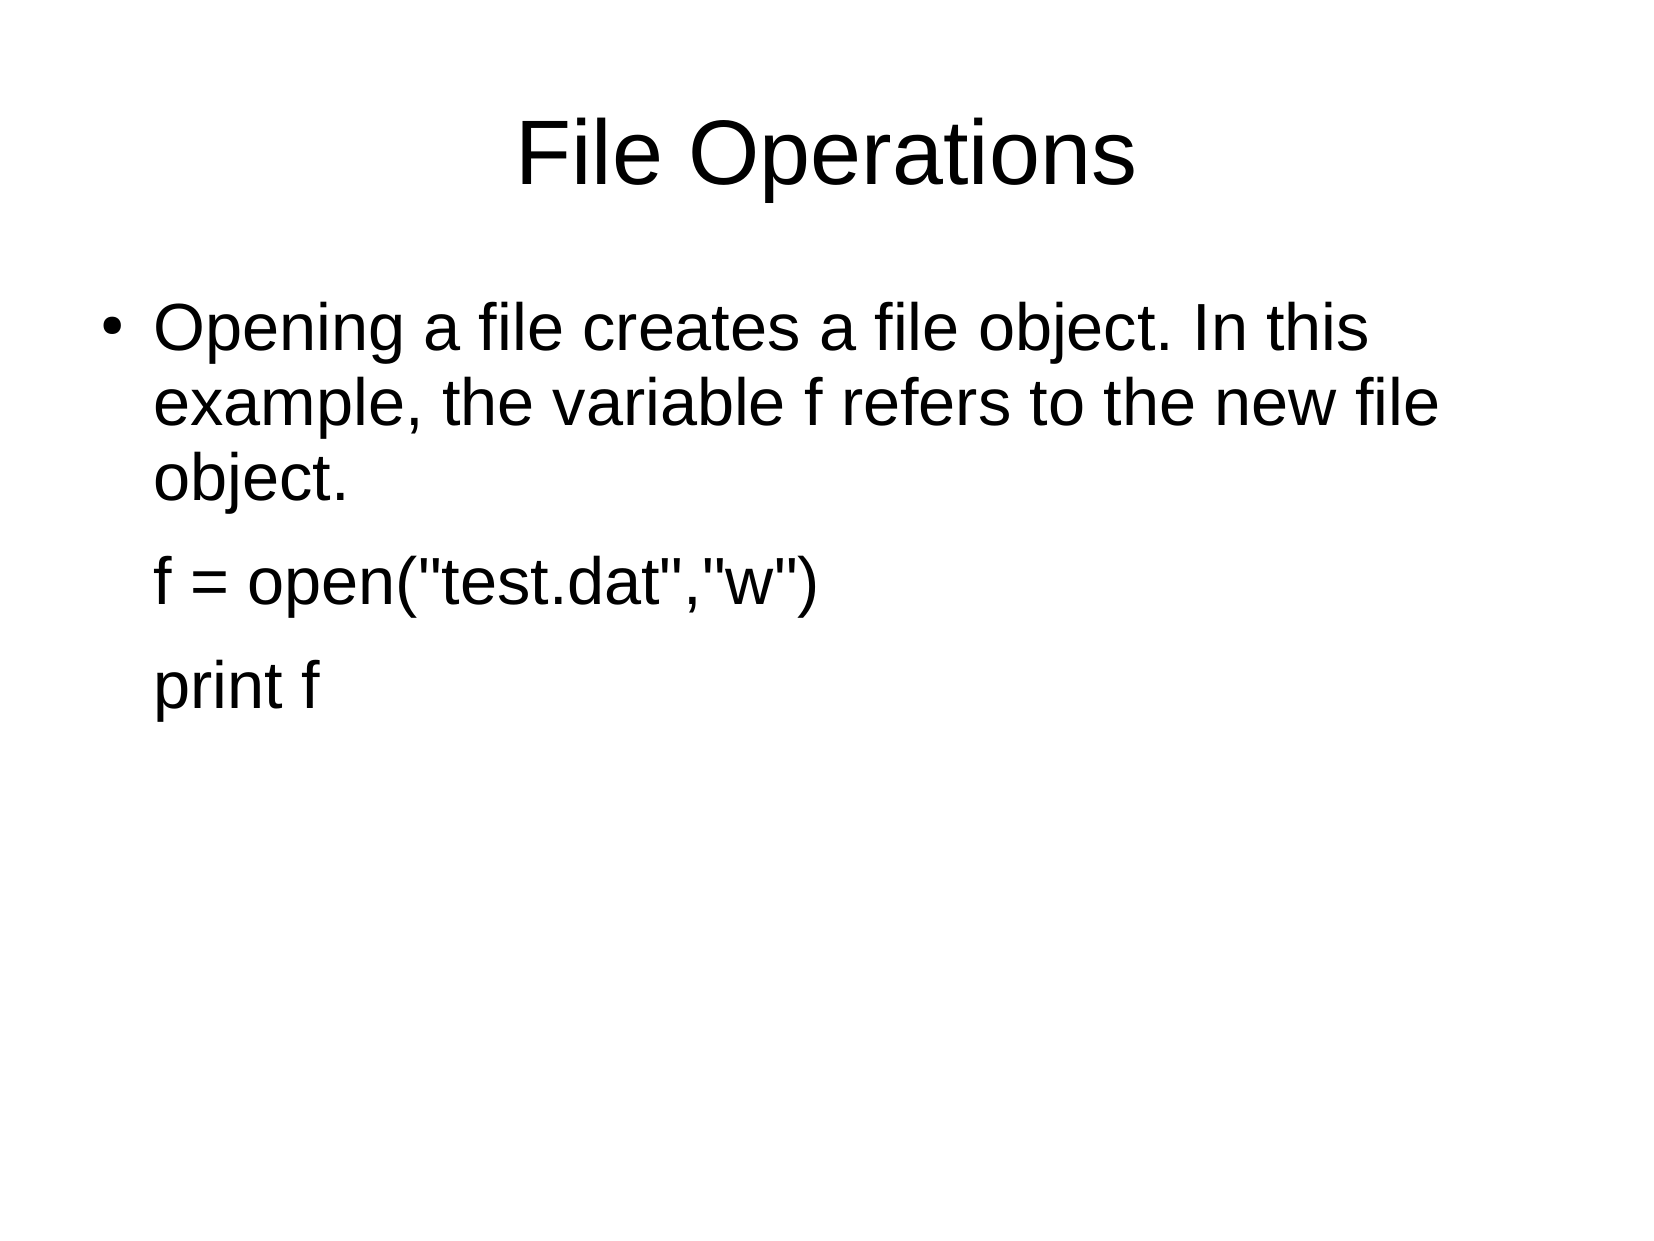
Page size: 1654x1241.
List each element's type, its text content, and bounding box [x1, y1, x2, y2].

list Opening a file creates a file object. In this example, the variable f refers to the new file object. f = open("test.dat","w") print f [82, 290, 1571, 1010]
title File Operations [82, 49, 1571, 257]
